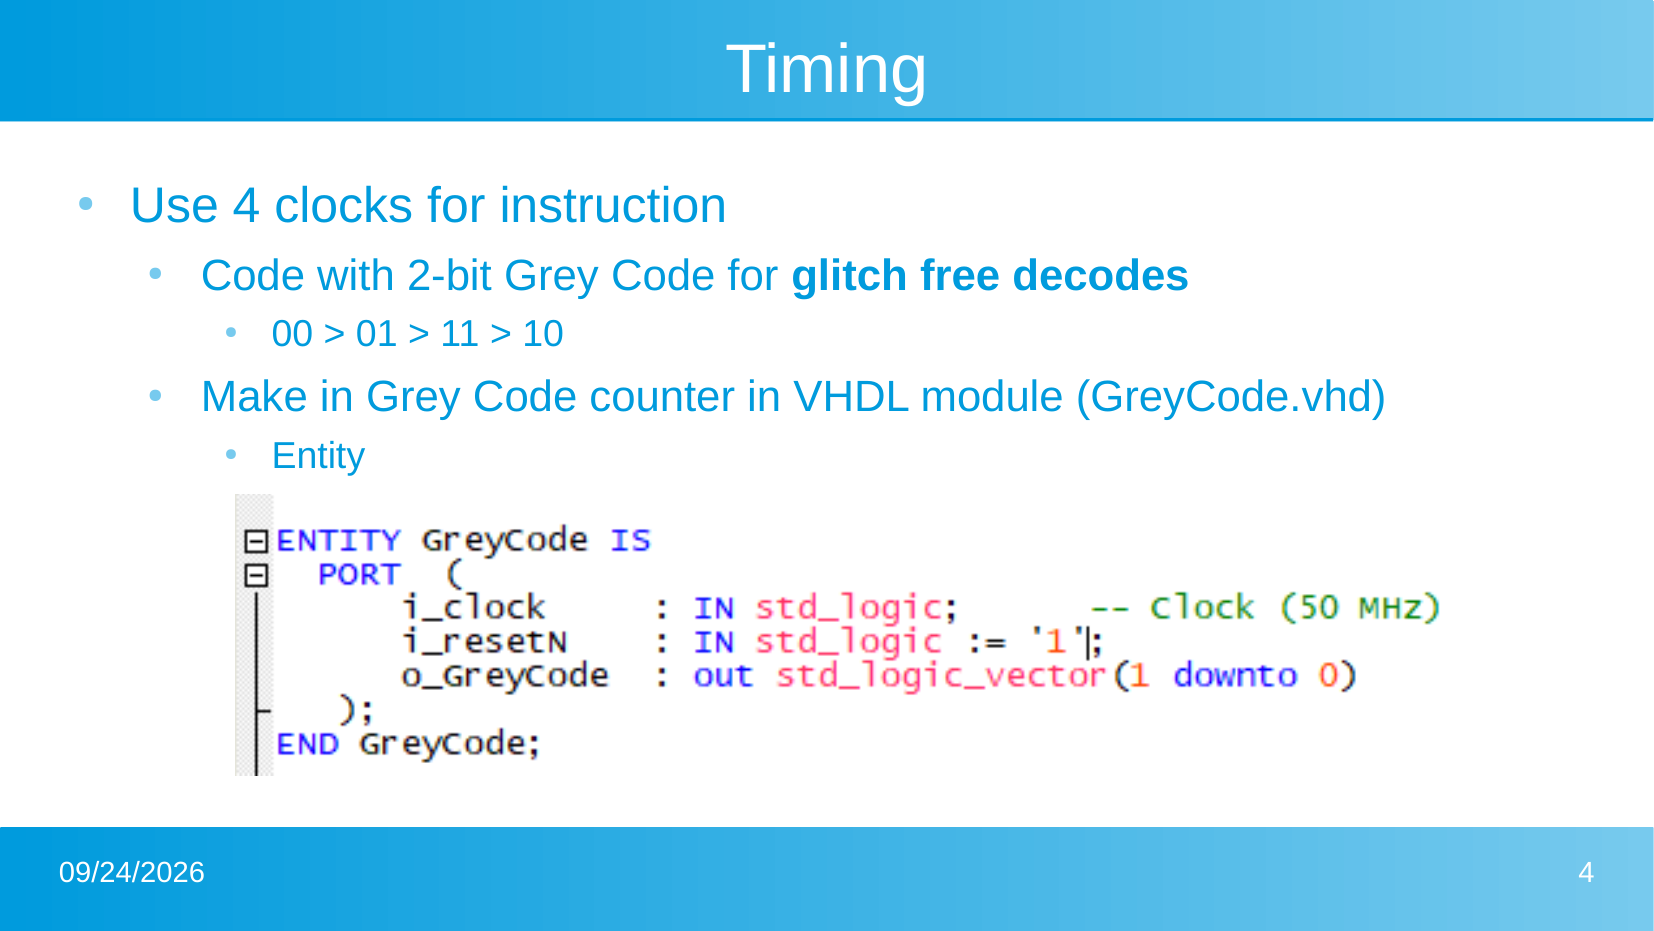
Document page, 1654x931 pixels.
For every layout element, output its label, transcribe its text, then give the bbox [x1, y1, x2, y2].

picture [235, 494, 1468, 776]
list Use 4 clocks for instruction Code with 2-bit Grey Code for glitch free decodes 00 > 01 > 11 > 10 Make in Grey Code counter in VHDL module (GreyCode.vhd) Entity [59, 177, 1595, 488]
title Timing [59, 29, 1595, 108]
